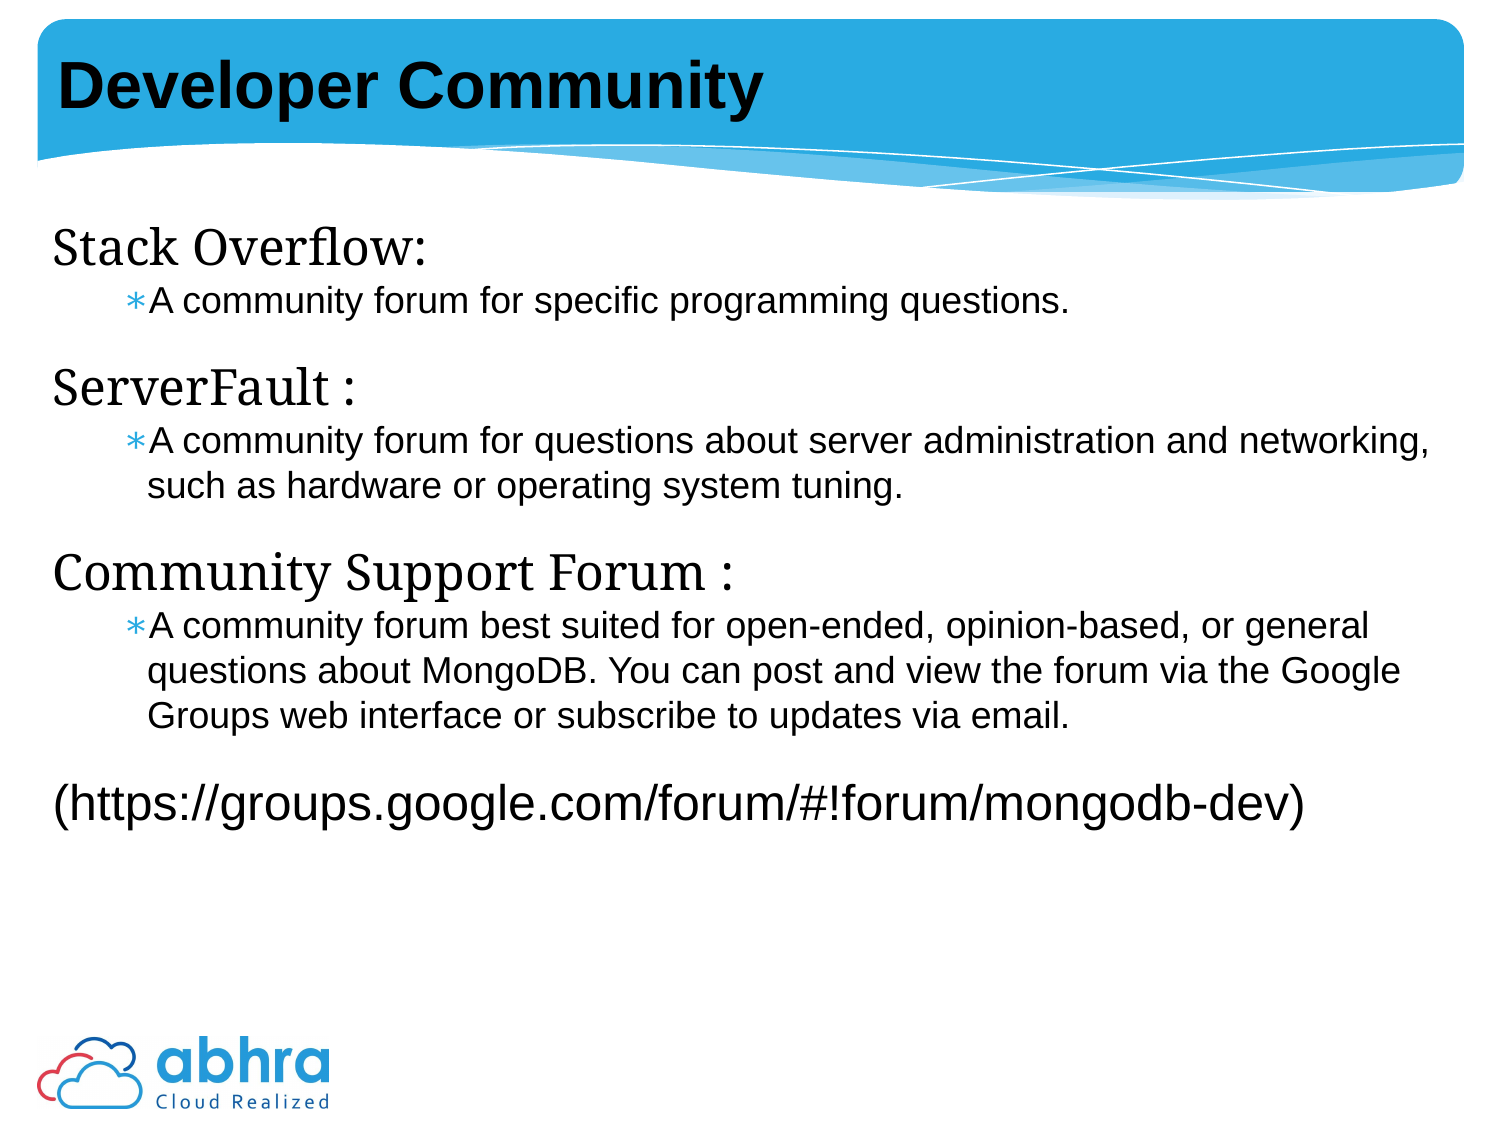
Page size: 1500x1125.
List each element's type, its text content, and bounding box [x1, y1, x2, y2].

picture [37, 1036, 329, 1109]
list Stack Overflow: A community forum for specific programming questions. ServerFault : A community forum for questions about server administration and networking, such as hardware or operating system tuning. Community Support Forum : A community forum best suited for open-ended, opinion-based, or general questions about MongoDB. You can post and view the forum via the Google Groups web interface or subscribe to updates via email. (https://groups.google.com/forum/#!forum/mongodb-dev) [37, 200, 1464, 1005]
title Developer Community [42, 19, 1459, 145]
